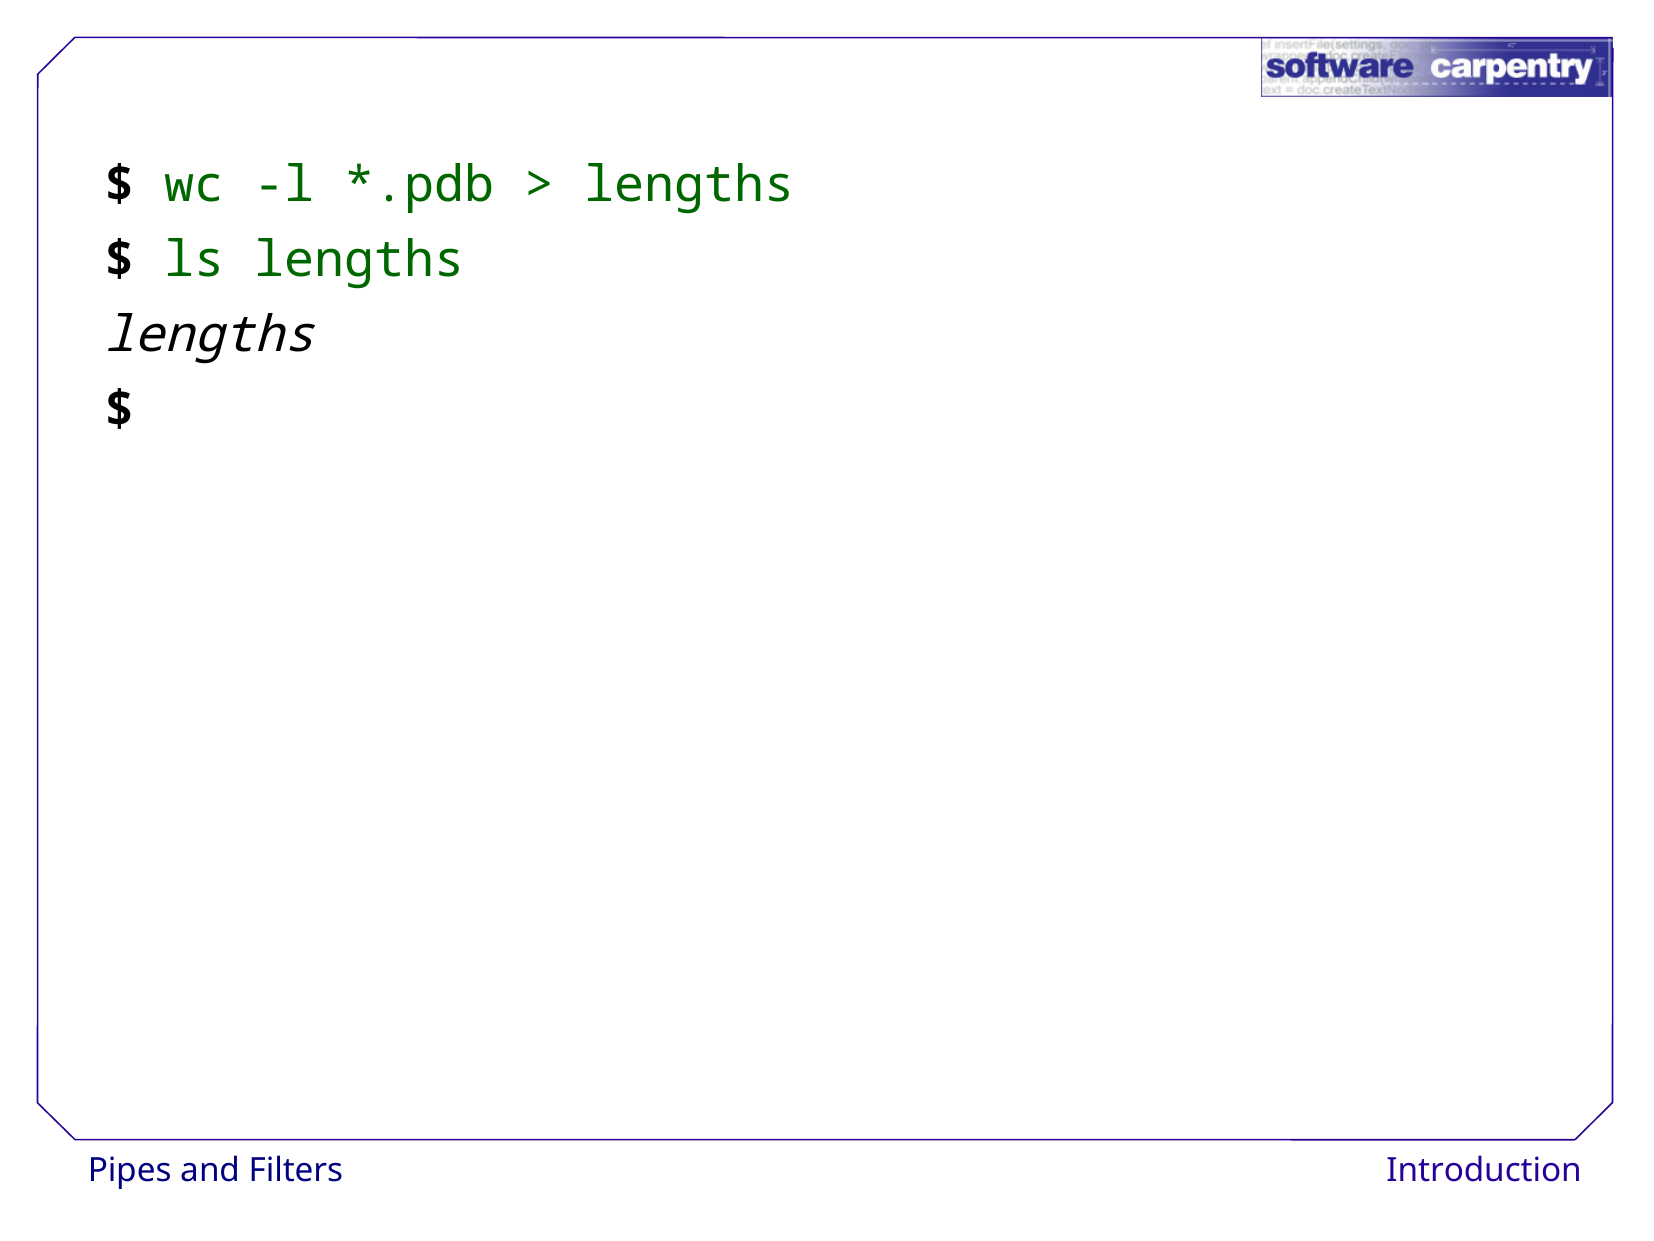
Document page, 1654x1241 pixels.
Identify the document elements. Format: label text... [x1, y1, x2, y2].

text_box $ wc -l *.pdb > lengths $ ls lengths lengths $ [89, 128, 1512, 1131]
picture [1261, 39, 1613, 97]
